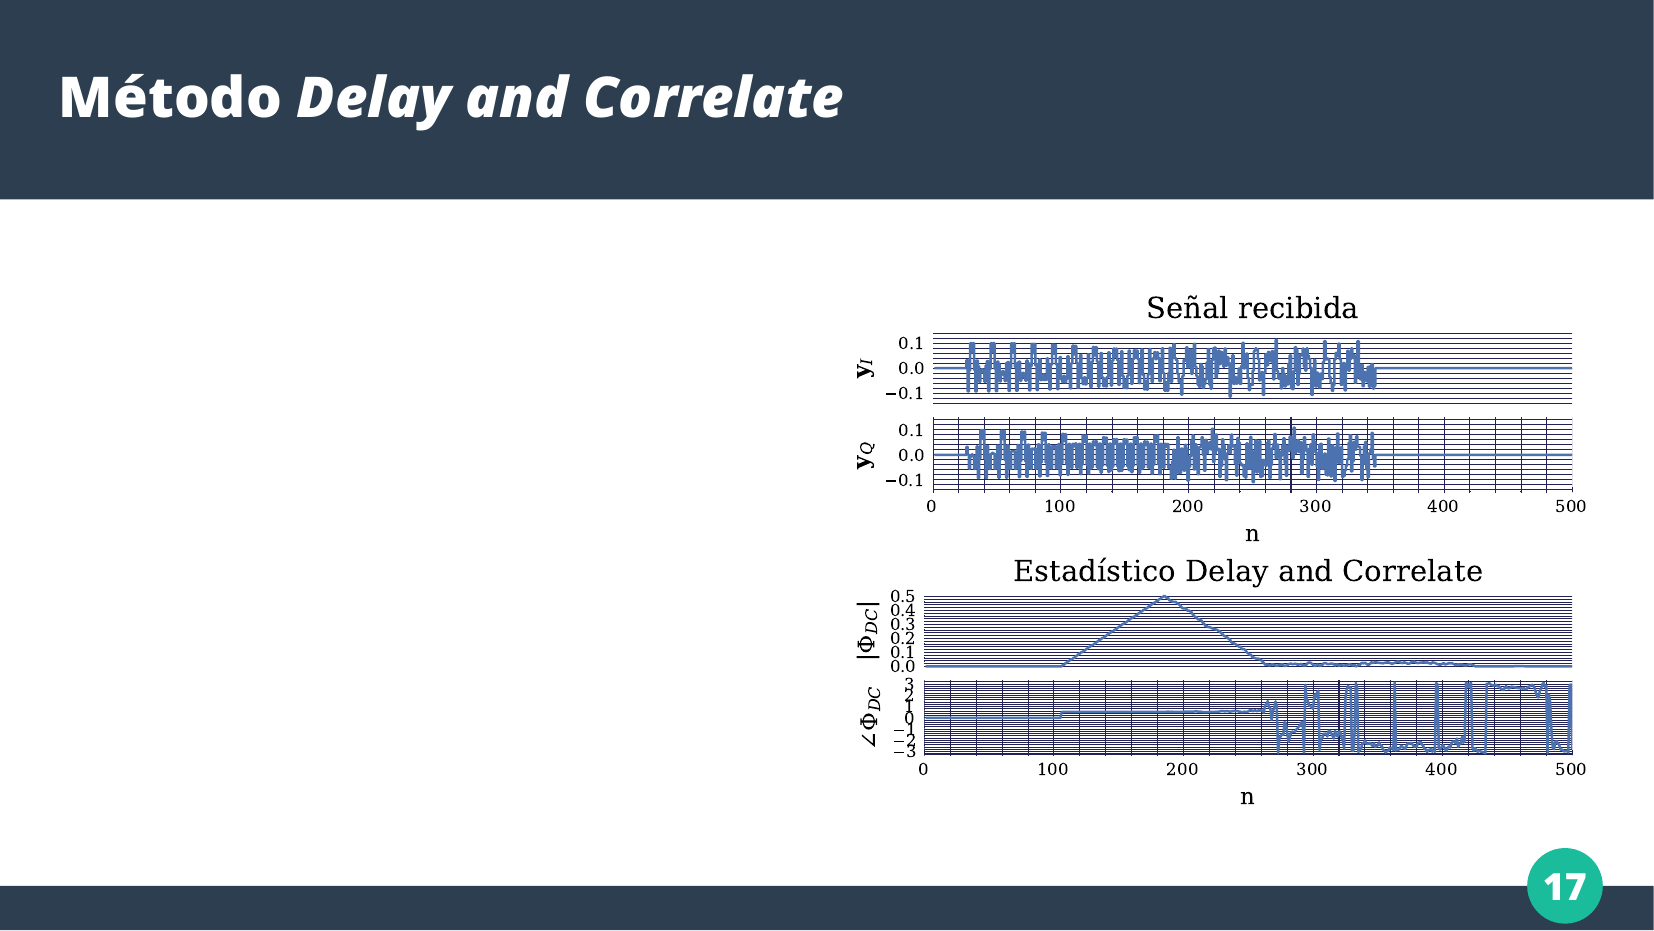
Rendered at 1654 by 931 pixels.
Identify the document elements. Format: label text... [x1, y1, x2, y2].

title Método Delay and Correlate [59, 37, 1595, 155]
picture [845, 291, 1595, 816]
